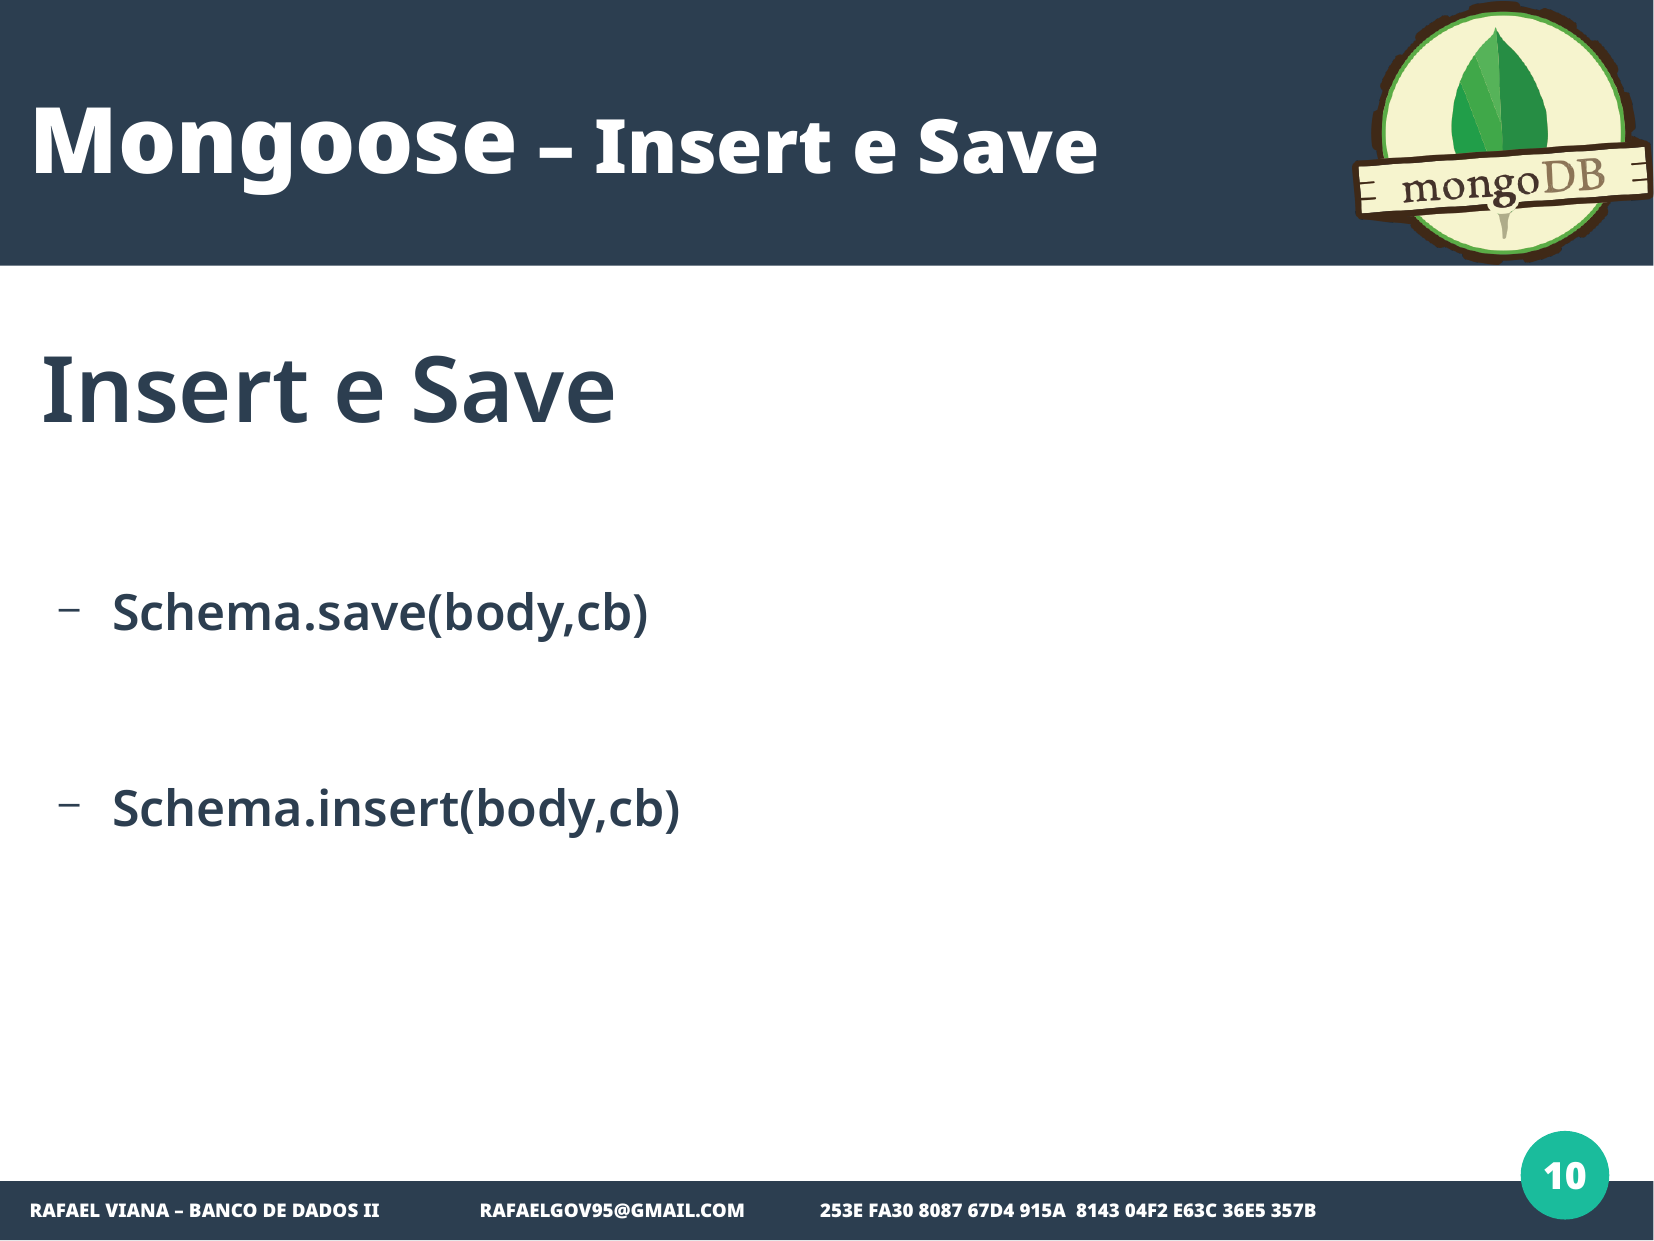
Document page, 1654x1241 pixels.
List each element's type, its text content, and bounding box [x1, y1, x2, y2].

text_box Insert e Save Schema.save(body,cb) Schema.insert(body,cb) [0, 324, 1625, 1034]
picture [1352, 0, 1654, 284]
text_box RAFAEL VIANA – BANCO DE DADOS II RAFAELGOV95@GMAIL.COM 253E FA30 8087 67D4 915A 8143 04F2 E63C 36E5 357B [29, 1181, 1654, 1241]
title Mongoose – Insert e Save [29, 59, 1352, 217]
